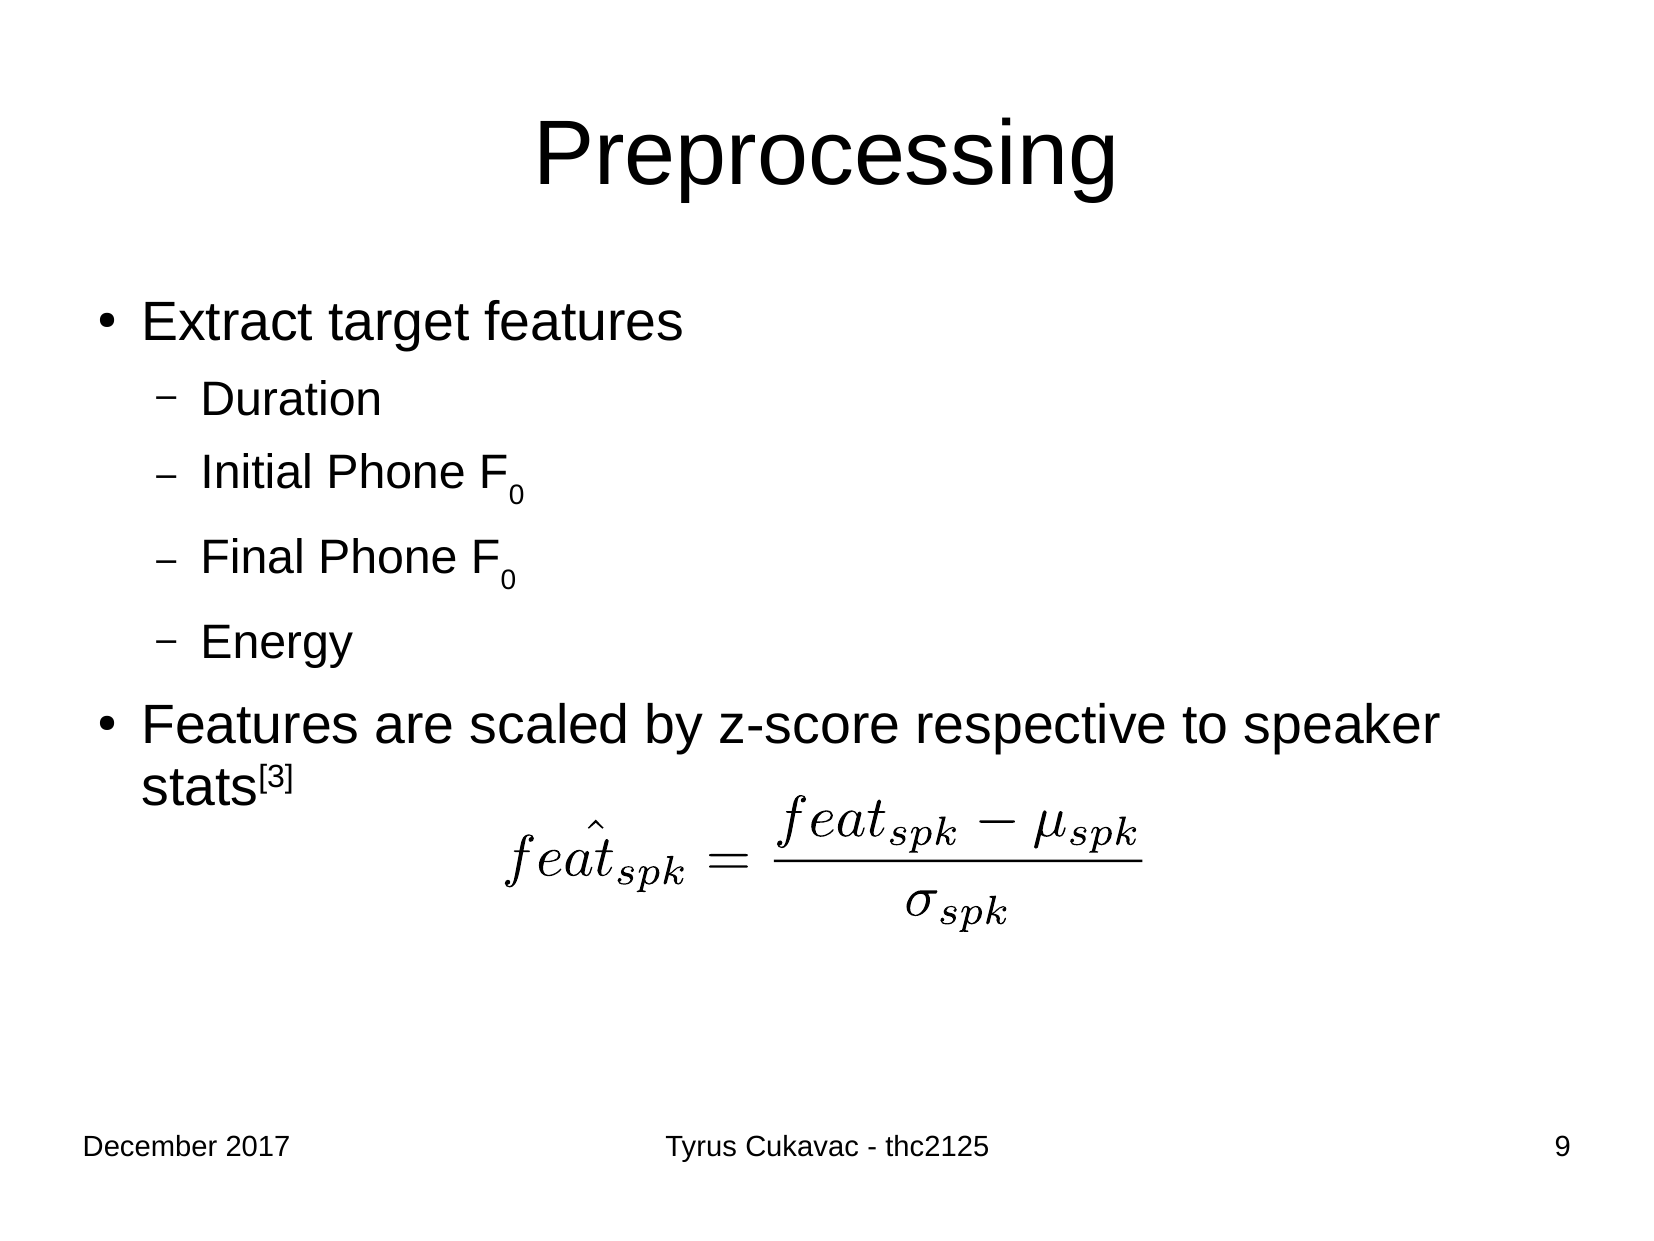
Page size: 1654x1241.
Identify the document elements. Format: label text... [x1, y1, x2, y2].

text_box [501, 795, 1143, 932]
list Extract target features Duration Initial Phone F0 Final Phone F0 Energy Features are scaled by z-score respective to speaker stats[3] [82, 290, 1571, 1010]
title Preprocessing [82, 49, 1571, 257]
